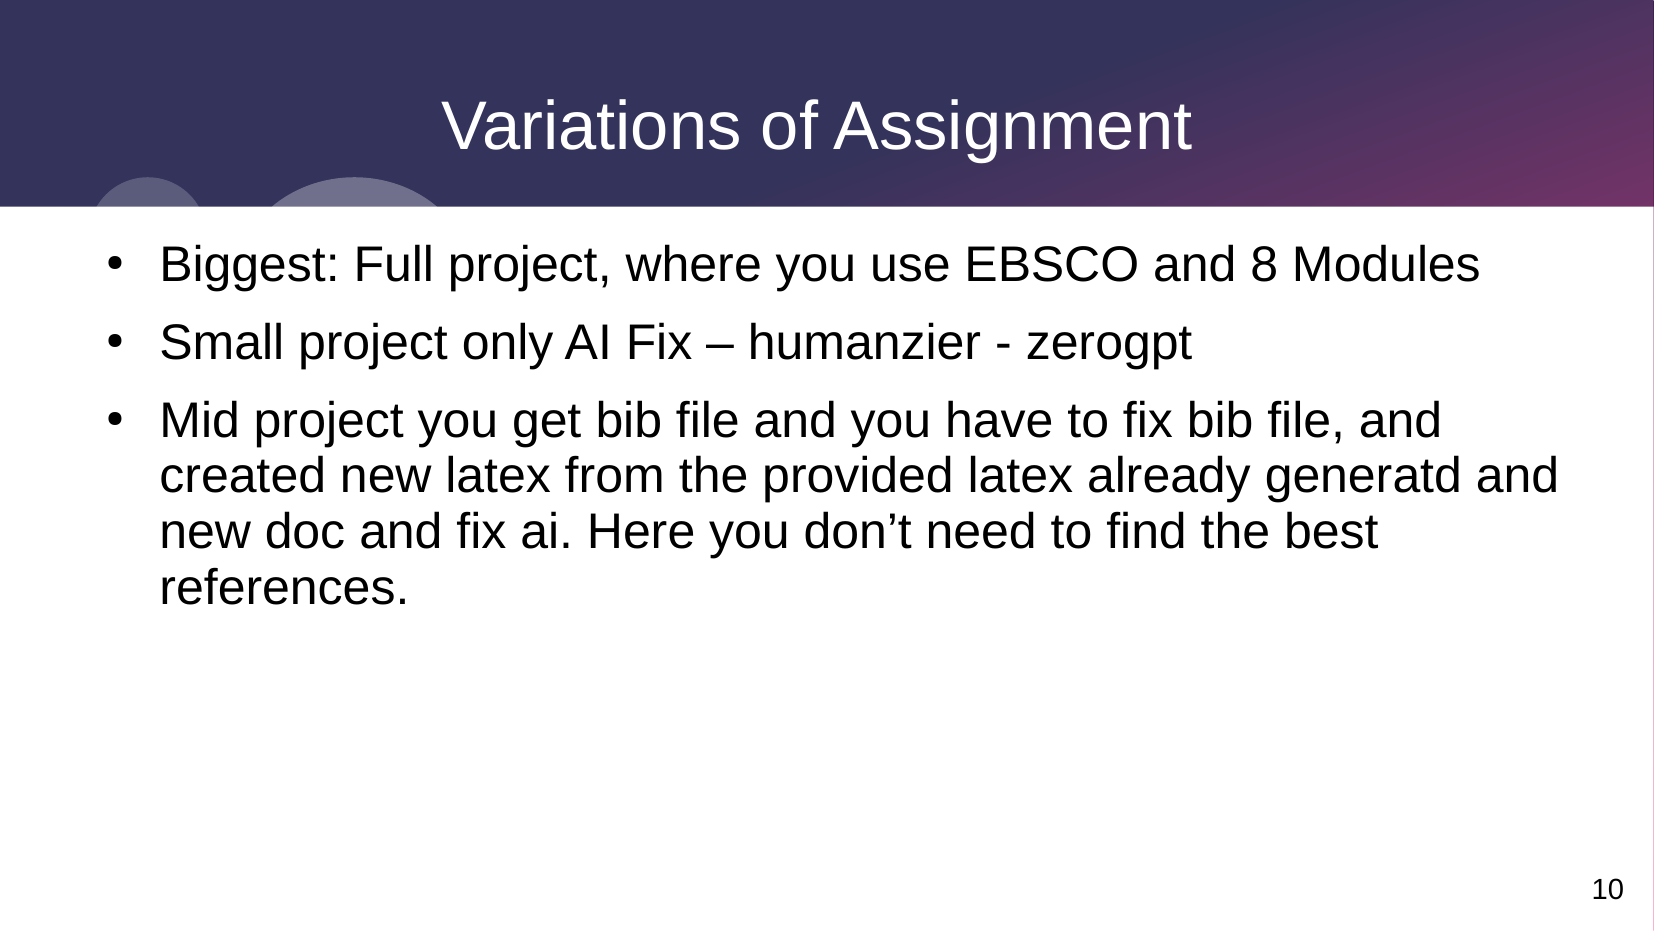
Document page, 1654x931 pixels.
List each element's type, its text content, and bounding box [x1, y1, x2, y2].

list Biggest: Full project, where you use EBSCO and 8 Modules Small project only AI Fix – humanzier - zerogpt Mid project you get bib file and you have to fix bib file, and created new latex from the provided latex already generatd and new doc and fix ai. Here you don’t need to find the best references. [88, 236, 1565, 827]
title Variations of Assignment [88, 44, 1565, 207]
